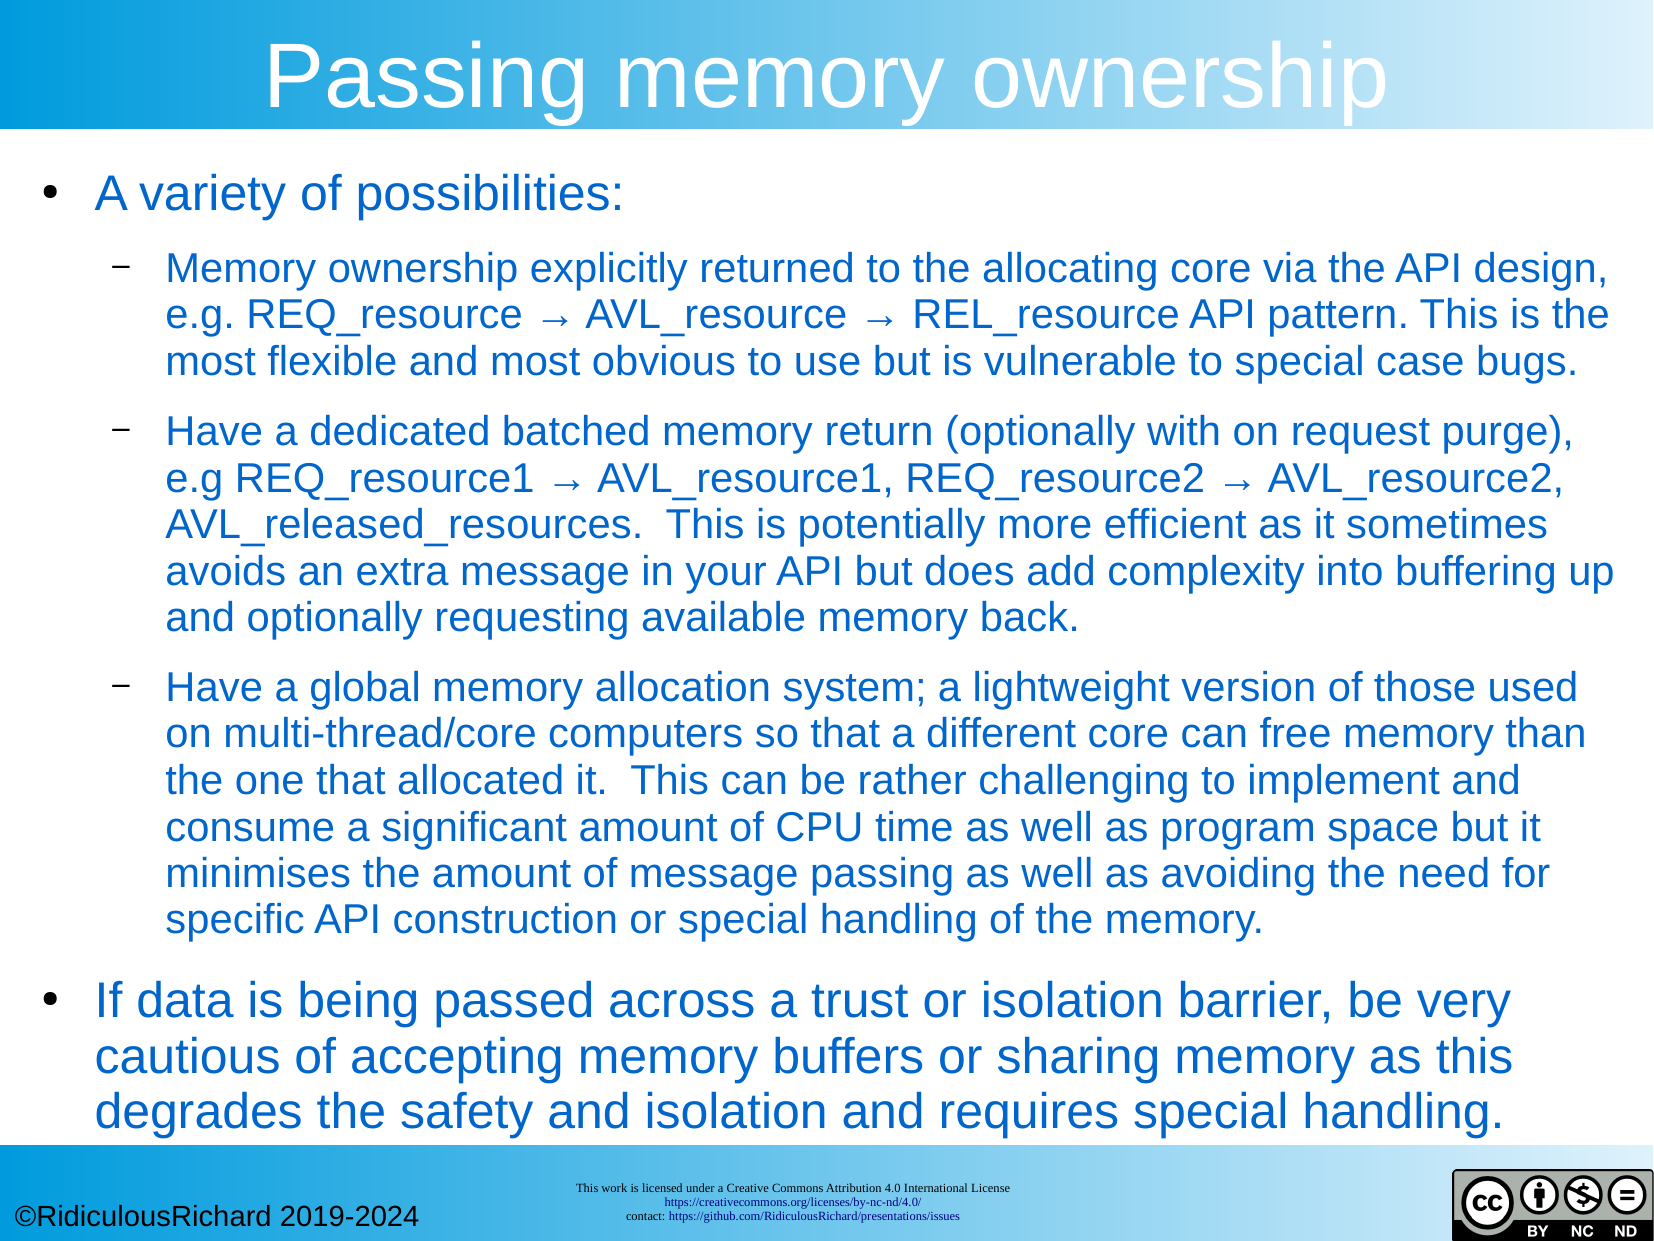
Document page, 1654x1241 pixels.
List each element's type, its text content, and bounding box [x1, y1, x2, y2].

list A variety of possibilities: Memory ownership explicitly returned to the allocating core via the API design, e.g. REQ_resource → AVL_resource → REL_resource API pattern. This is the most flexible and most obvious to use but is vulnerable to special case bugs. Have a dedicated batched memory return (optionally with on request purge), e.g REQ_resource1 → AVL_resource1, REQ_resource2 → AVL_resource2, AVL_released_resources. This is potentially more efficient as it sometimes avoids an extra message in your API but does add complexity into buffering up and optionally requesting available memory back. Have a global memory allocation system; a lightweight version of those used on multi-thread/core computers so that a different core can free memory than the one that allocated it. This can be rather challenging to implement and consume a significant amount of CPU time as well as program space but it minimises the amount of message passing as well as avoiding the need for specific API construction or special handling of the memory. If data is being passed across a trust or isolation barrier, be very cautious of accepting memory buffers or sharing memory as this degrades the safety and isolation and requires special handling. [23, 165, 1630, 1123]
title Passing memory ownership [82, 23, 1571, 129]
picture [1452, 1169, 1654, 1241]
picture [138, 1146, 142, 1241]
